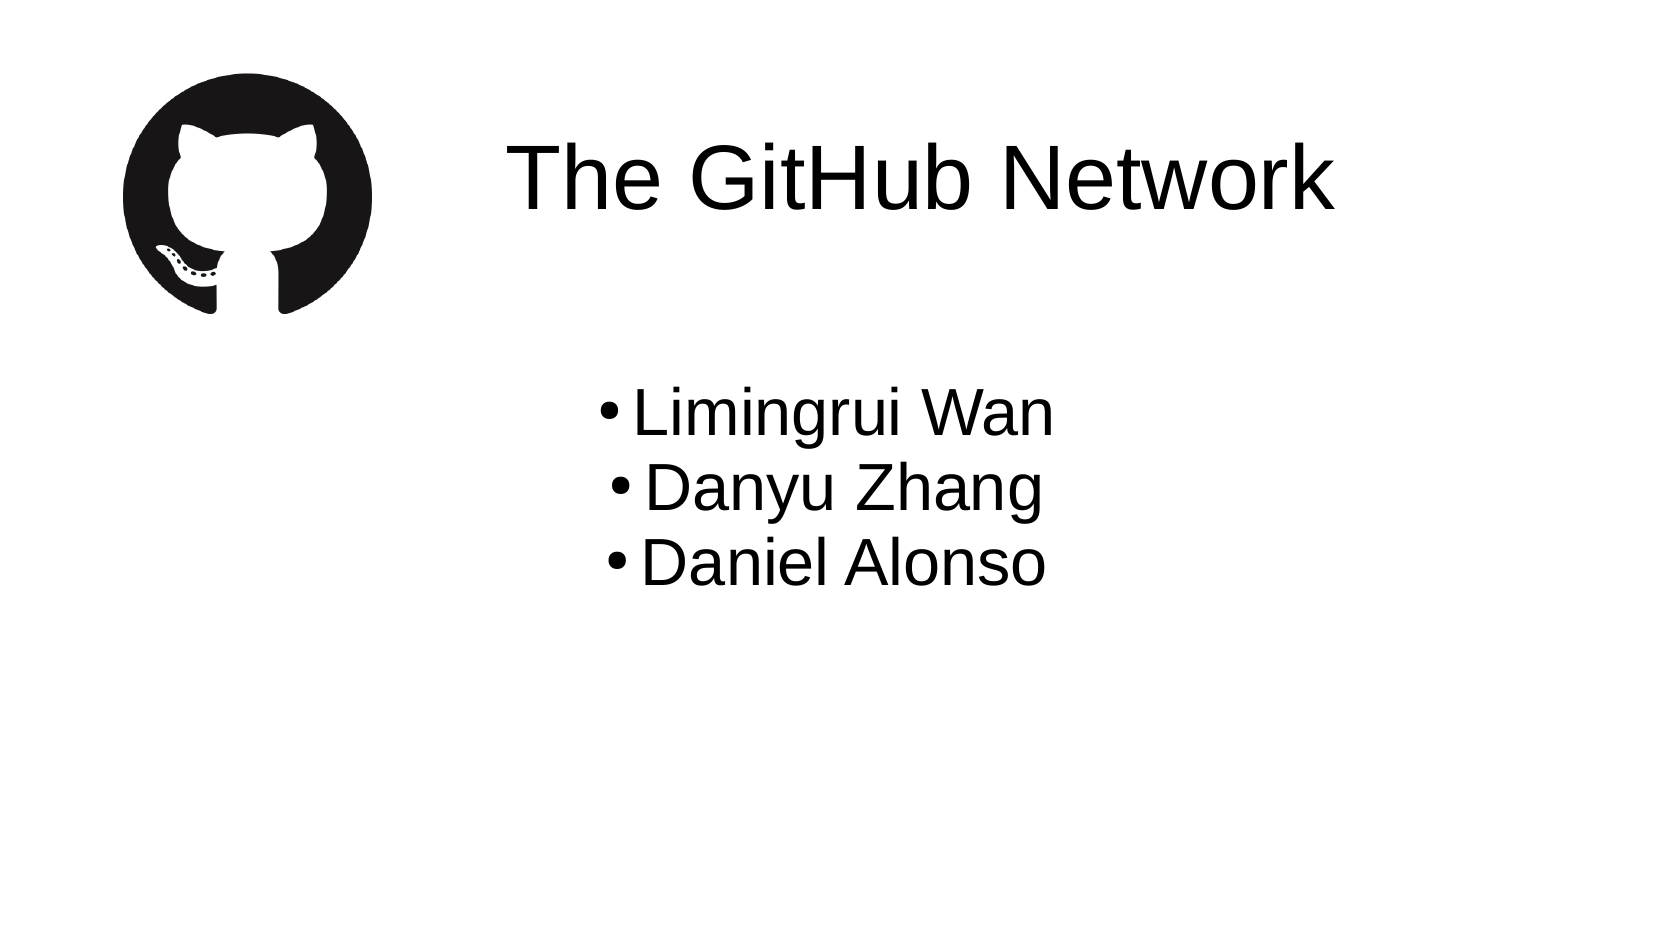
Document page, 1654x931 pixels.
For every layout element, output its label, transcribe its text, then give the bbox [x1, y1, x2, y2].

title The GitHub Network [413, 99, 1654, 256]
picture [82, 29, 413, 361]
subtitle Limingrui Wan Danyu Zhang Daniel Alonso [82, 217, 1571, 758]
